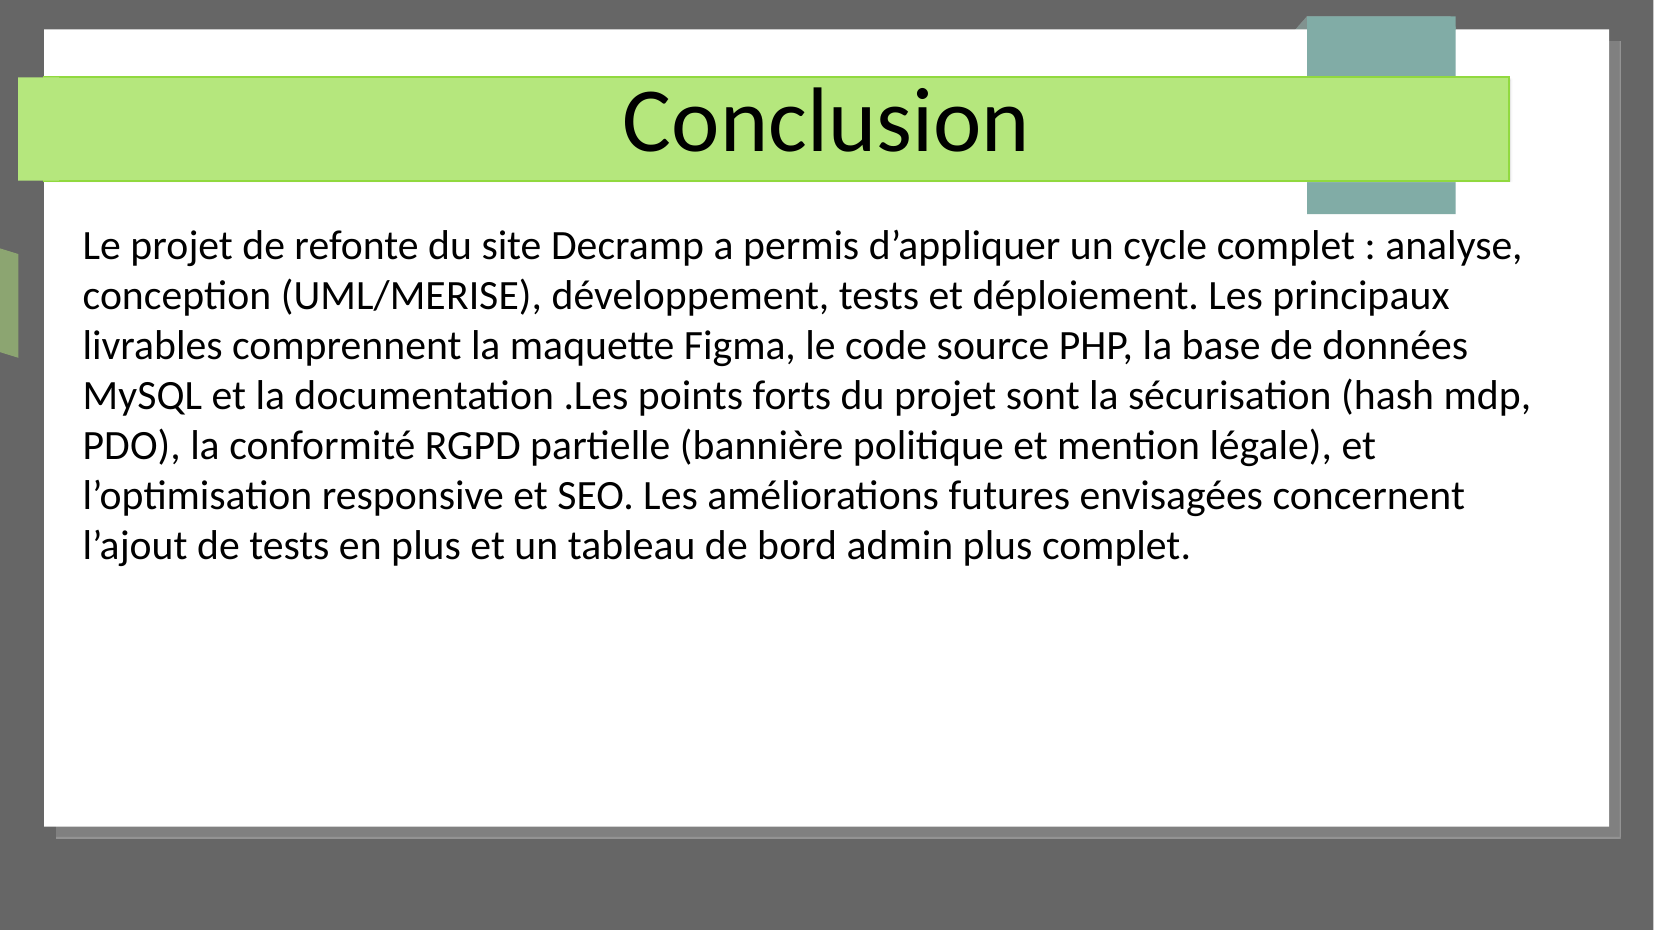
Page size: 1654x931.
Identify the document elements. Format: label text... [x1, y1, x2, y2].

title Conclusion [82, 37, 1571, 193]
list Le projet de refonte du site Decramp a permis d’appliquer un cycle complet : analyse, conception (UML/MERISE), développement, tests et déploiement. Les principaux livrables comprennent la maquette Figma, le code source PHP, la base de données MySQL et la documentation .Les points forts du projet sont la sécurisation (hash mdp, PDO), la conformité RGPD partielle (bannière politique et mention légale), et l’optimisation responsive et SEO. Les améliorations futures envisagées concernent l’ajout de tests en plus et un tableau de bord admin plus complet. [82, 217, 1571, 757]
